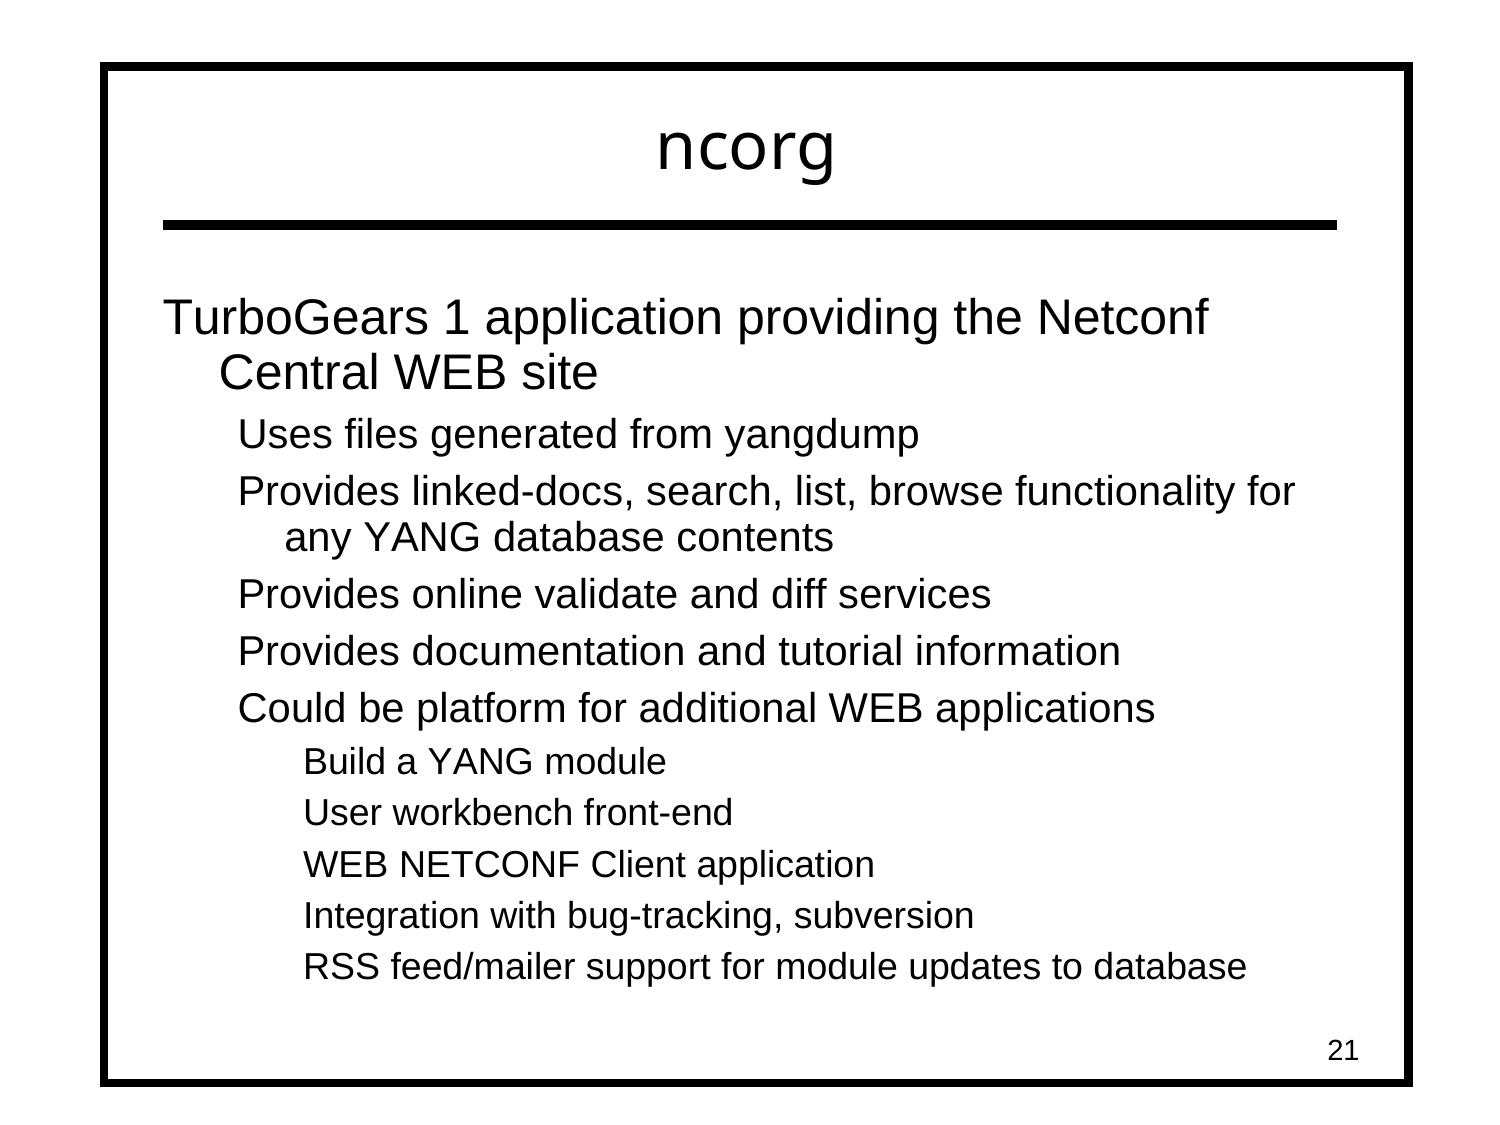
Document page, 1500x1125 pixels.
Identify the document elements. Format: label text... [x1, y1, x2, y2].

title ncorg [162, 82, 1332, 206]
list TurboGears 1 application providing the Netconf Central WEB site Uses files generated from yangdump Provides linked-docs, search, list, browse functionality for any YANG database contents Provides online validate and diff services Provides documentation and tutorial information Could be platform for additional WEB applications Build a YANG module User workbench front-end WEB NETCONF Client application Integration with bug-tracking, subversion RSS feed/mailer support for module updates to database [162, 288, 1338, 988]
